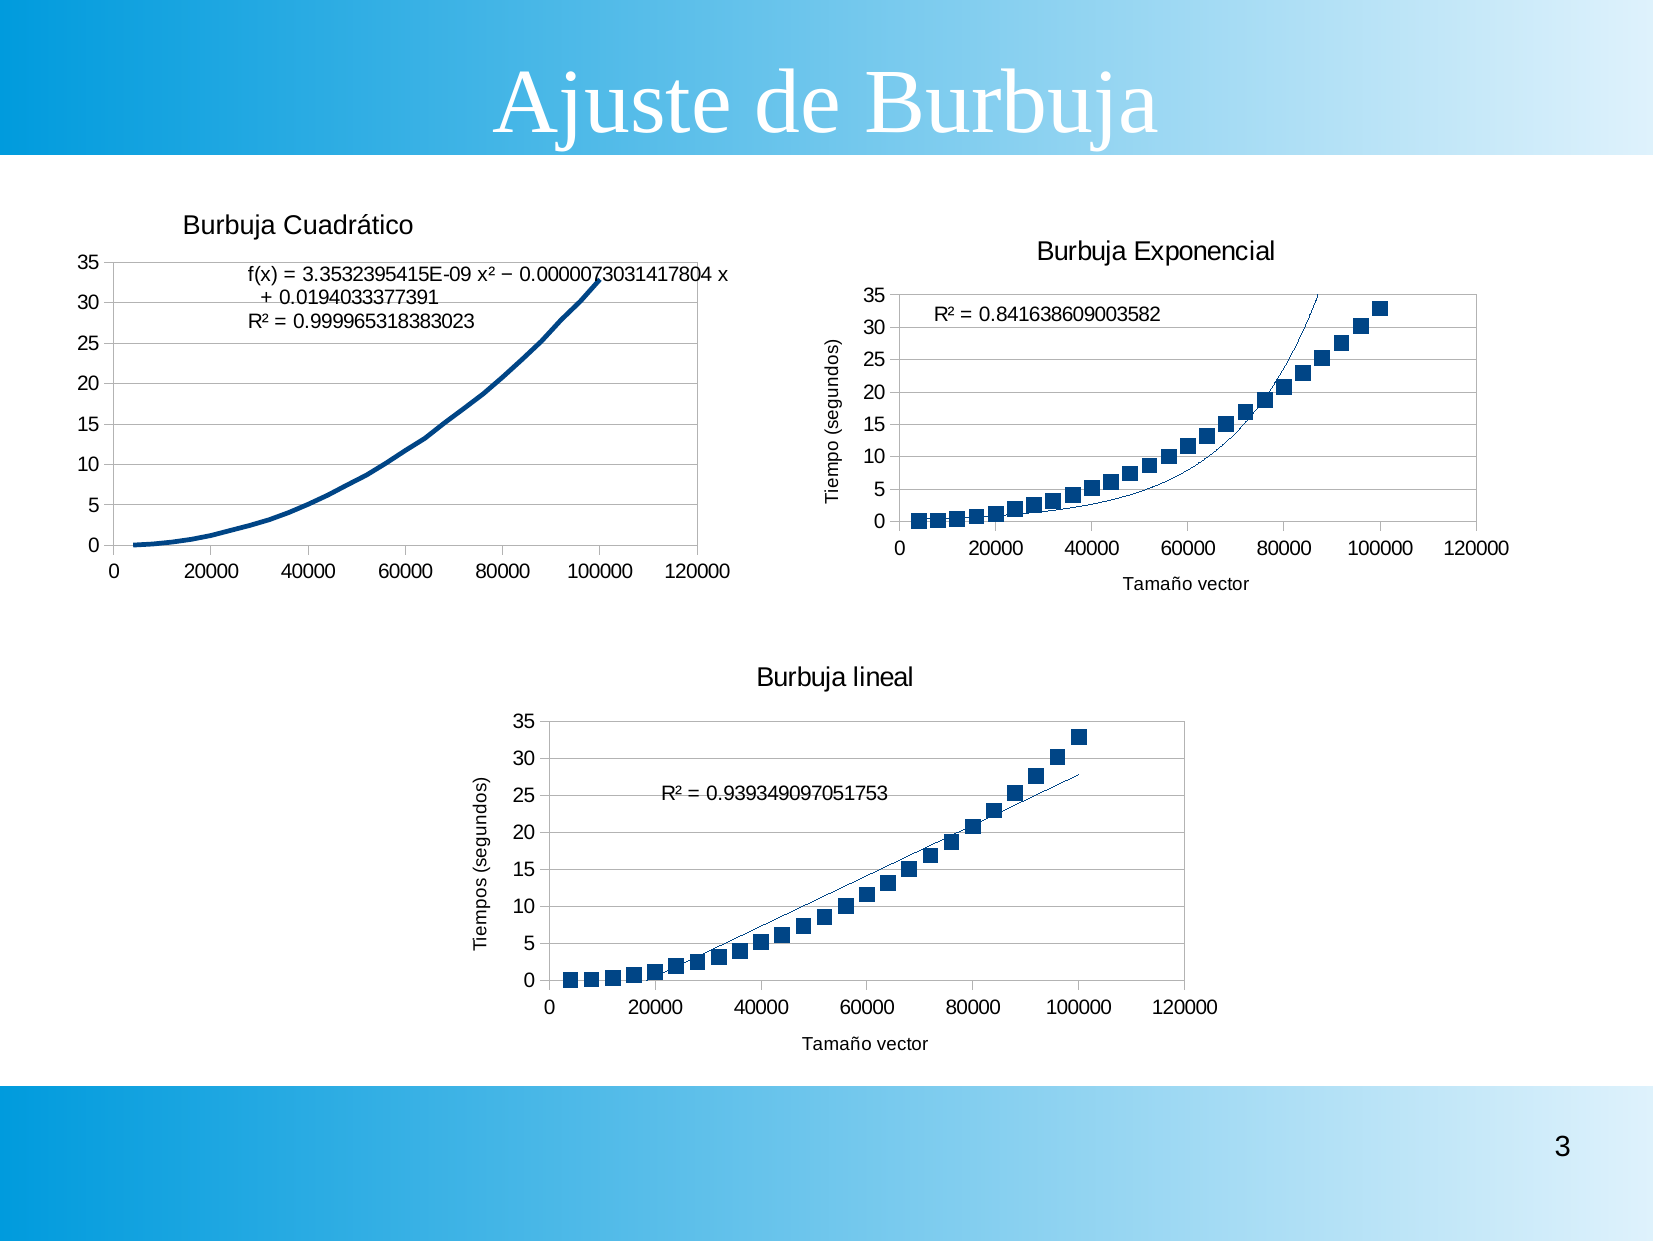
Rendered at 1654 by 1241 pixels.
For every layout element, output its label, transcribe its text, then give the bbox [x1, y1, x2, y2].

chart [437, 637, 1234, 1086]
text_box Burbuja Cuadrático [168, 203, 520, 249]
chart [788, 212, 1524, 626]
title Ajuste de Burbuja [82, 49, 1571, 155]
chart [63, 243, 745, 591]
